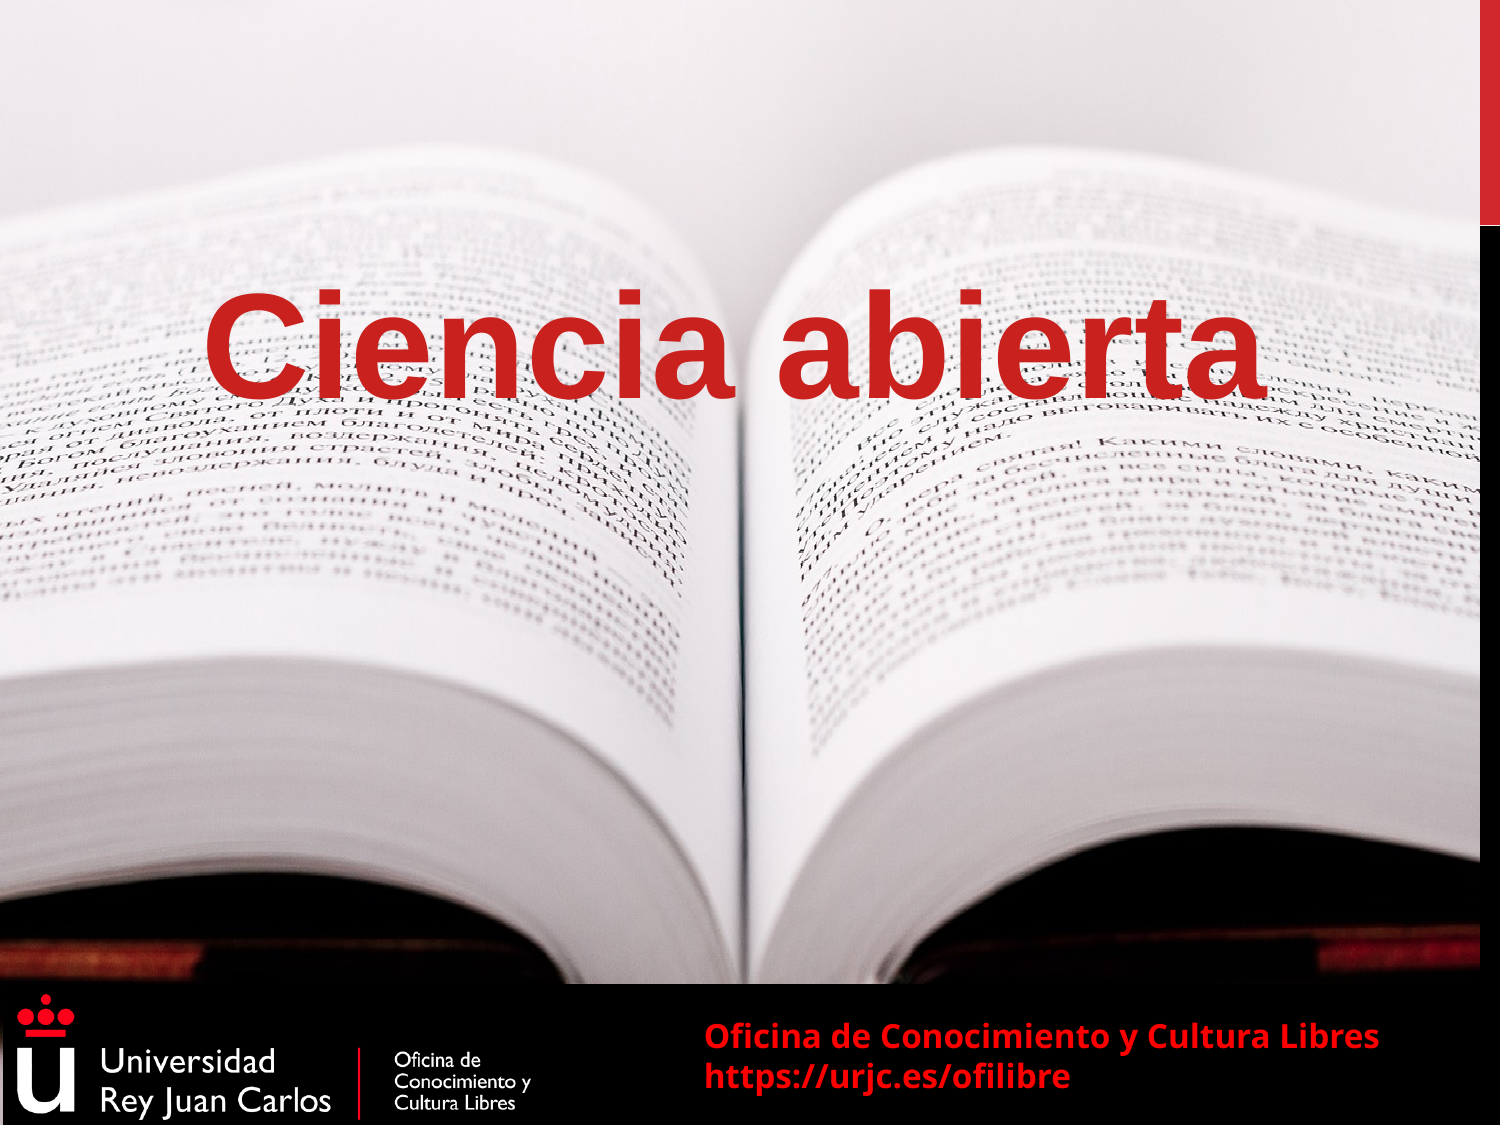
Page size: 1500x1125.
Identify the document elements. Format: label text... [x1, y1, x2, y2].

picture [0, 0, 1500, 1125]
picture [17, 994, 531, 1120]
title [75, 285, 1425, 661]
text_box Ciencia abierta [120, 254, 1351, 605]
